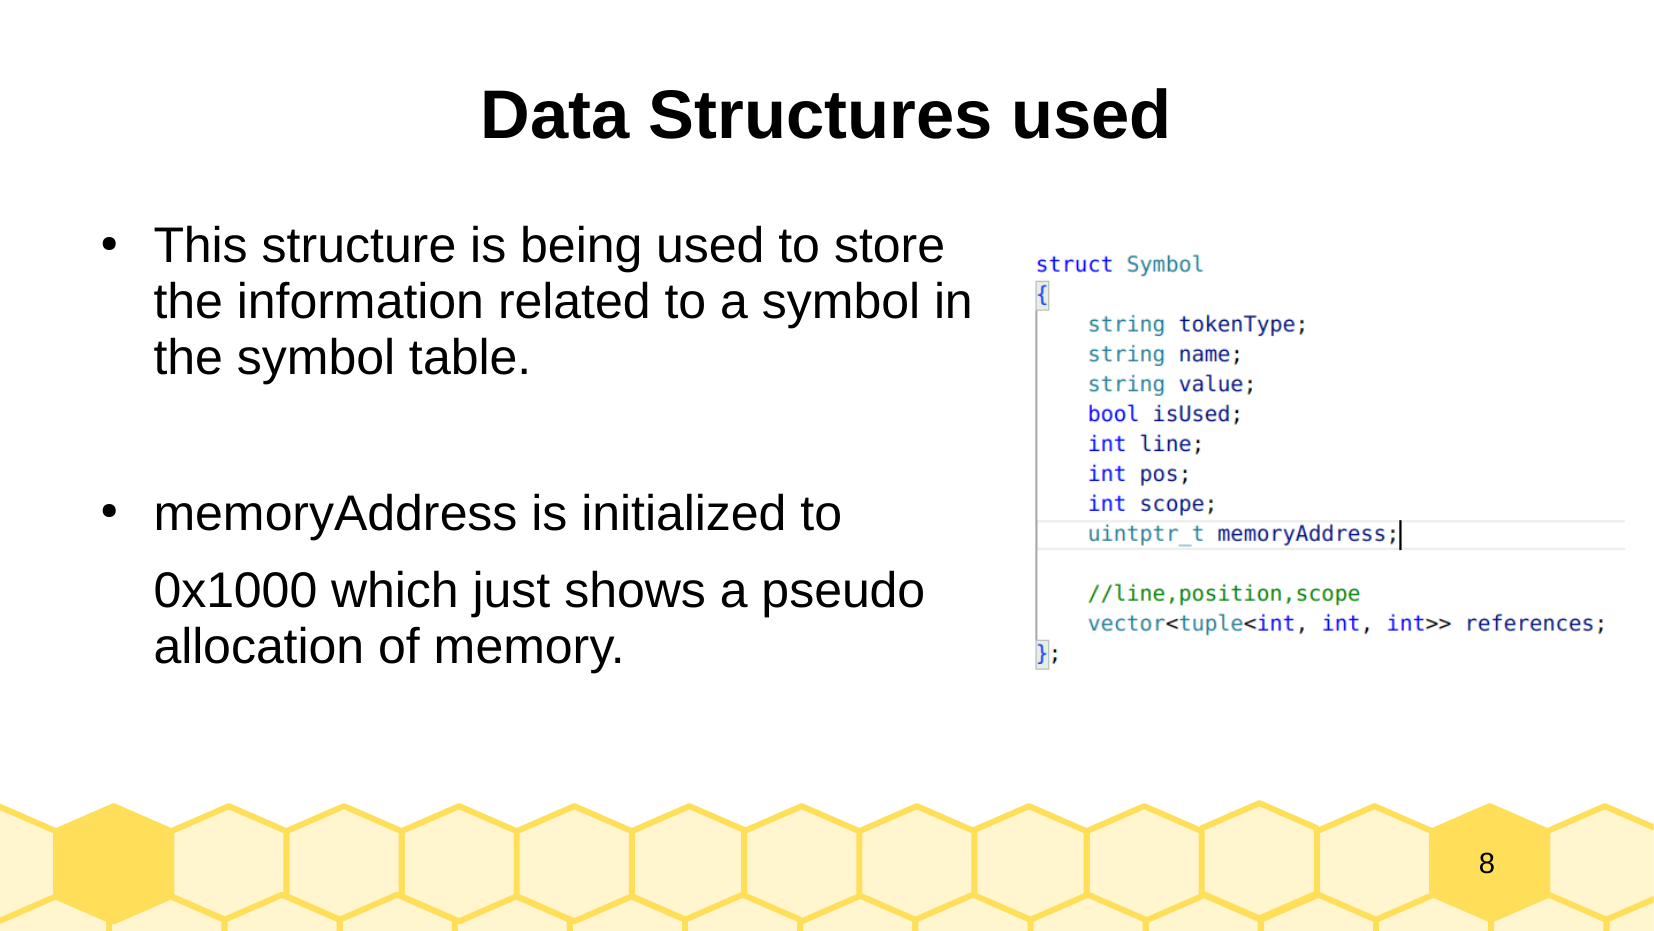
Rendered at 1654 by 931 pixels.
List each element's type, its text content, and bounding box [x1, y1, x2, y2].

list This structure is being used to store the information related to a symbol in the symbol table. memoryAddress is initialized to 0x1000 which just shows a pseudo allocation of memory. [82, 217, 975, 758]
picture [1016, 236, 1625, 702]
title Data Structures used [82, 37, 1571, 193]
